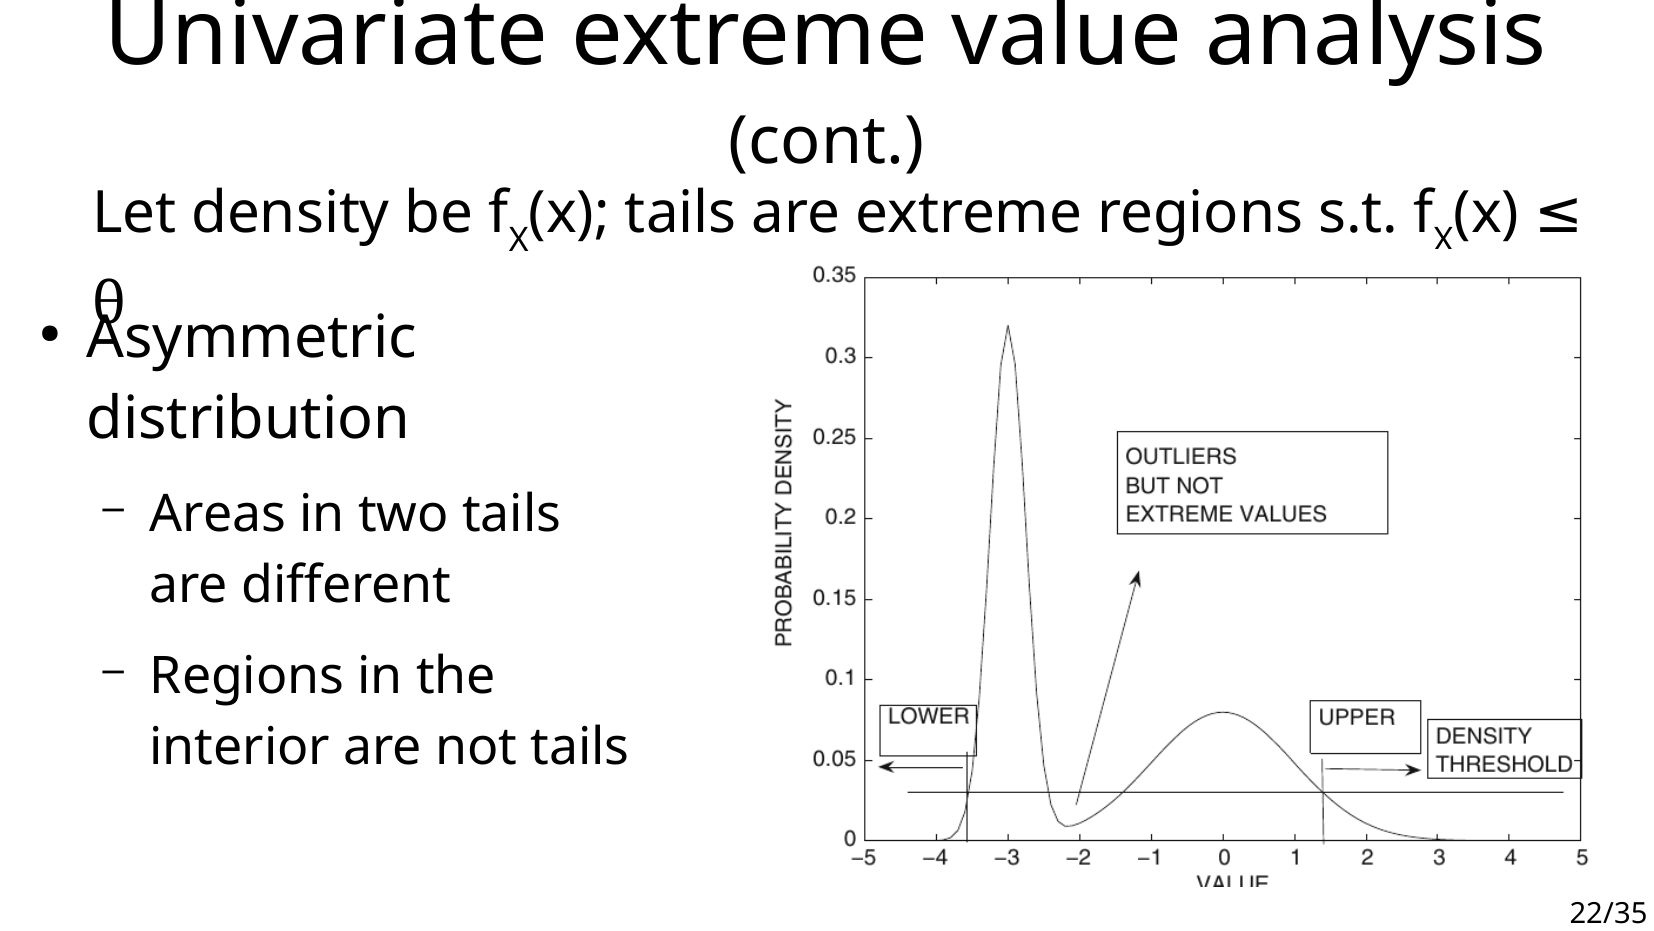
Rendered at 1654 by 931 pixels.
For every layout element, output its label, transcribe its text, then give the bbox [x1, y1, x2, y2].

picture [762, 249, 1593, 887]
title Univariate extreme value analysis (cont.) [4, 1, 1650, 148]
list Let density be fX(x); tails are extreme regions s.t. fX(x) ≤ θ [21, 170, 1628, 378]
list Asymmetric distribution Areas in two tails are different Regions in the interior are not tails [23, 294, 649, 834]
